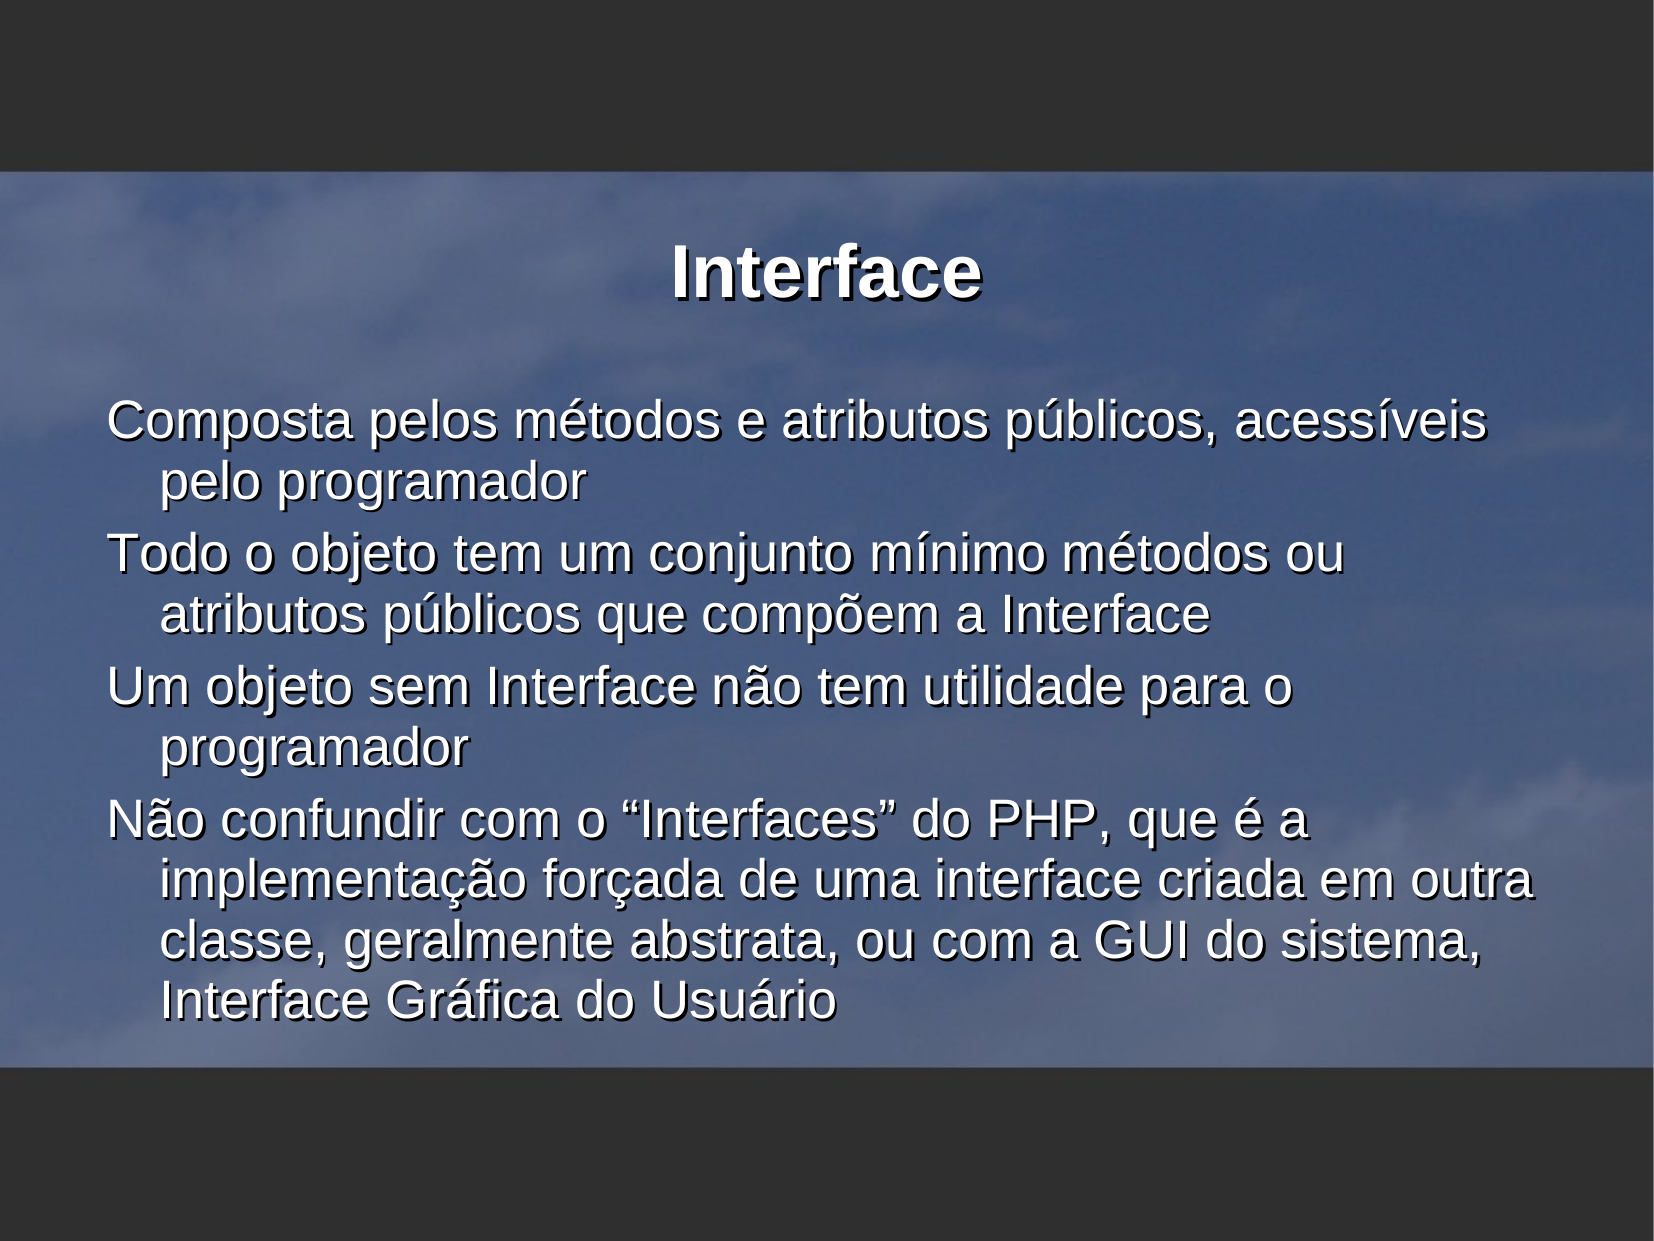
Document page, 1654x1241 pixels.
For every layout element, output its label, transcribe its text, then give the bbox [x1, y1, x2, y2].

list Composta pelos métodos e atributos públicos, acessíveis pelo programador Todo o objeto tem um conjunto mínimo métodos ou atributos públicos que compõem a Interface Um objeto sem Interface não tem utilidade para o programador Não confundir com o “Interfaces” do PHP, que é a implementação forçada de uma interface criada em outra classe, geralmente abstrata, ou com a GUI do sistema, Interface Gráfica do Usuário [88, 389, 1565, 1031]
picture [0, 0, 1654, 1241]
title Interface [88, 190, 1565, 353]
